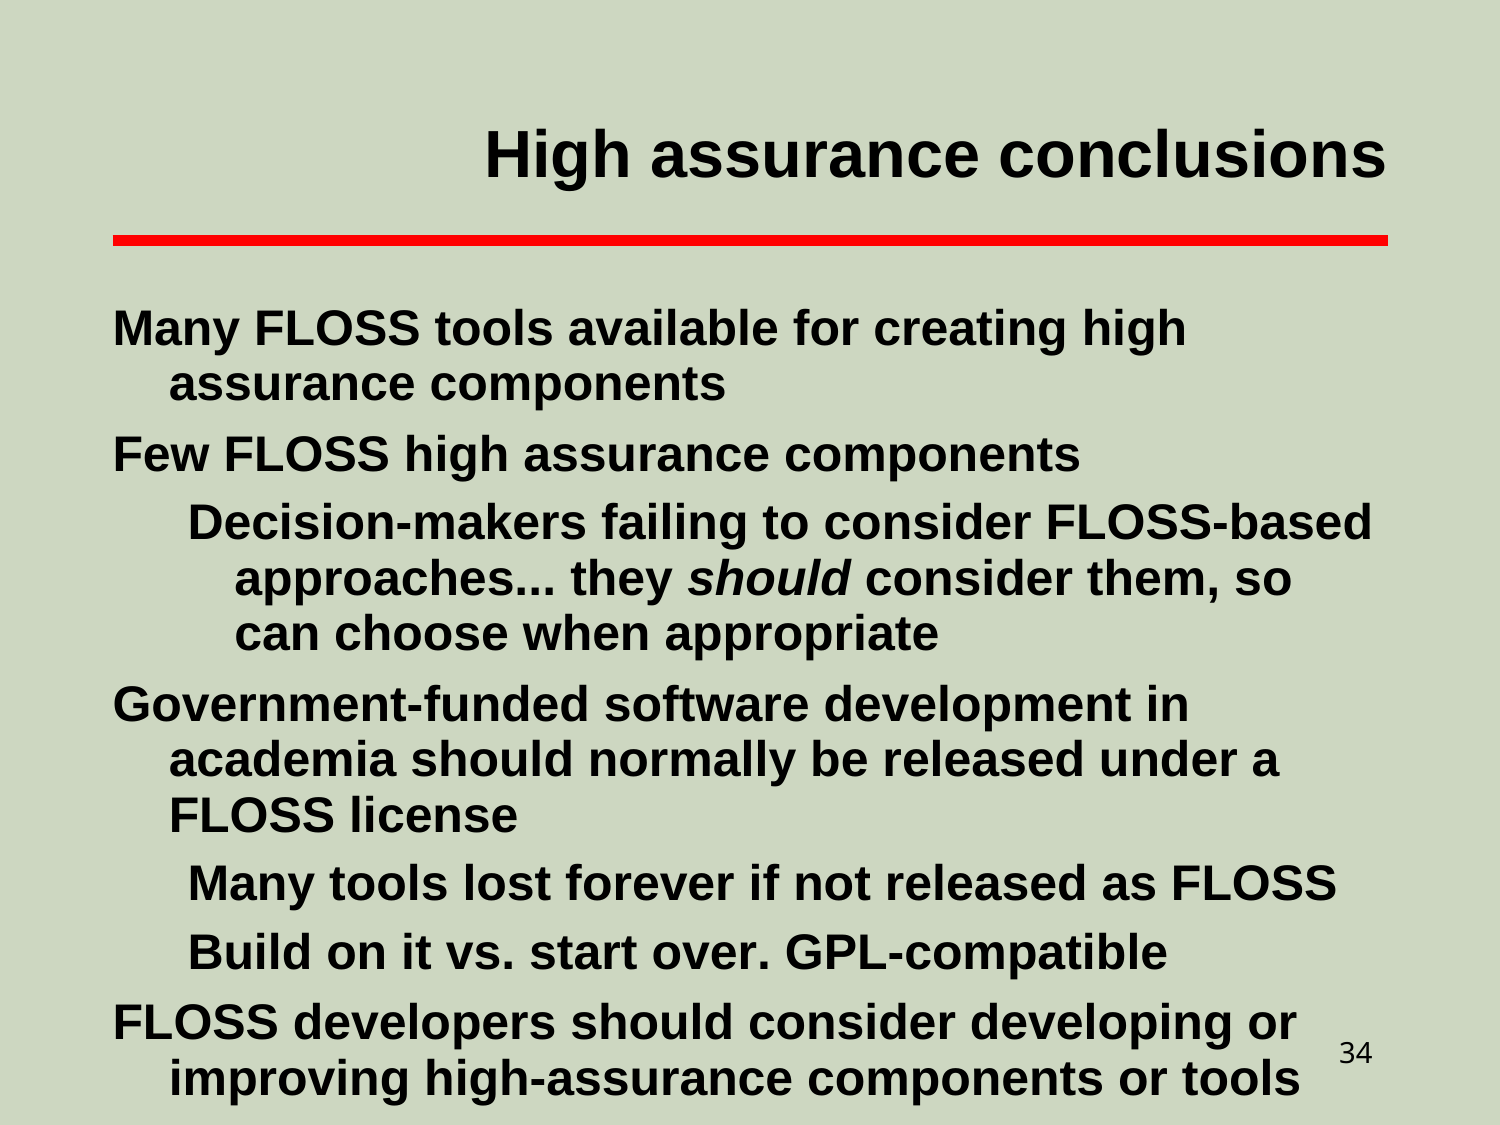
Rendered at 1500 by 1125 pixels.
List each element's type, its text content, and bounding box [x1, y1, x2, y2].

title High assurance conclusions [337, 85, 1388, 224]
list Many FLOSS tools available for creating high assurance components Few FLOSS high assurance components Decision-makers failing to consider FLOSS-based approaches... they should consider them, so can choose when appropriate Government-funded software development in academia should normally be released under a FLOSS license Many tools lost forever if not released as FLOSS Build on it vs. start over. GPL-compatible FLOSS developers should consider developing or improving high-assurance components or tools [112, 299, 1388, 1111]
